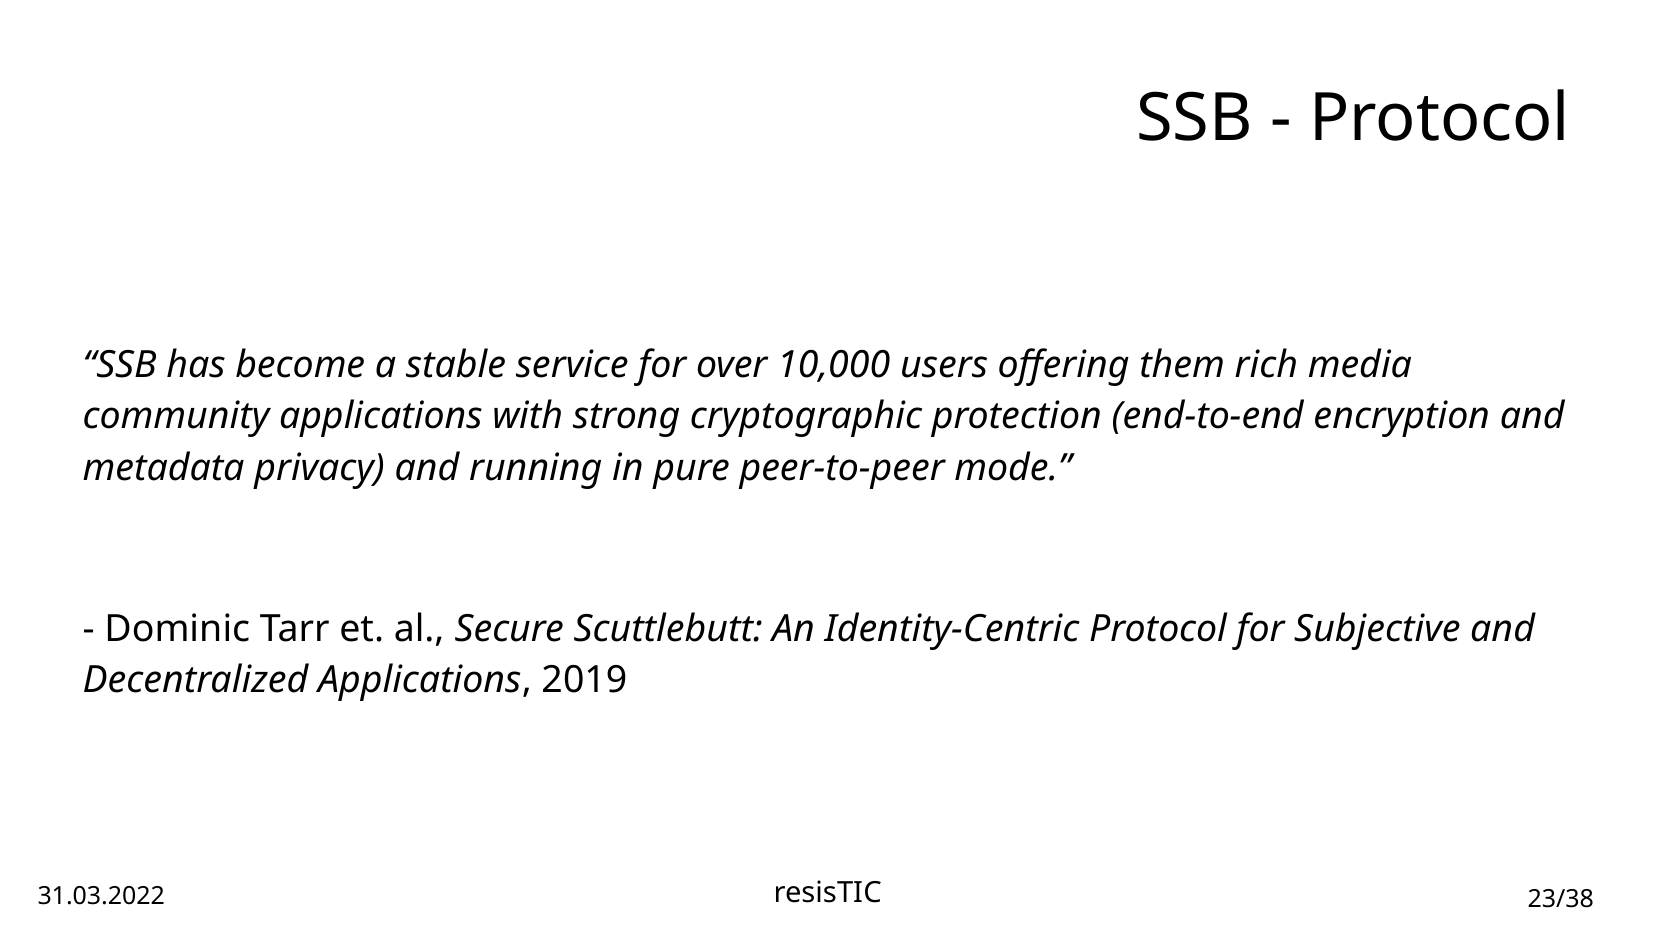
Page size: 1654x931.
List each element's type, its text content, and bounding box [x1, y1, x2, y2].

text_box 23/38 [1383, 873, 1609, 919]
title SSB - Protocol [82, 37, 1571, 193]
list “SSB has become a stable service for over 10,000 users offering them rich media community applications with strong cryptographic protection (end-to-end encryption and metadata privacy) and running in pure peer-to-peer mode.” - Dominic Tarr et. al., Secure Scuttlebutt: An Identity-Centric Protocol for Subjective and Decentralized Applications, 2019 [82, 217, 1571, 758]
